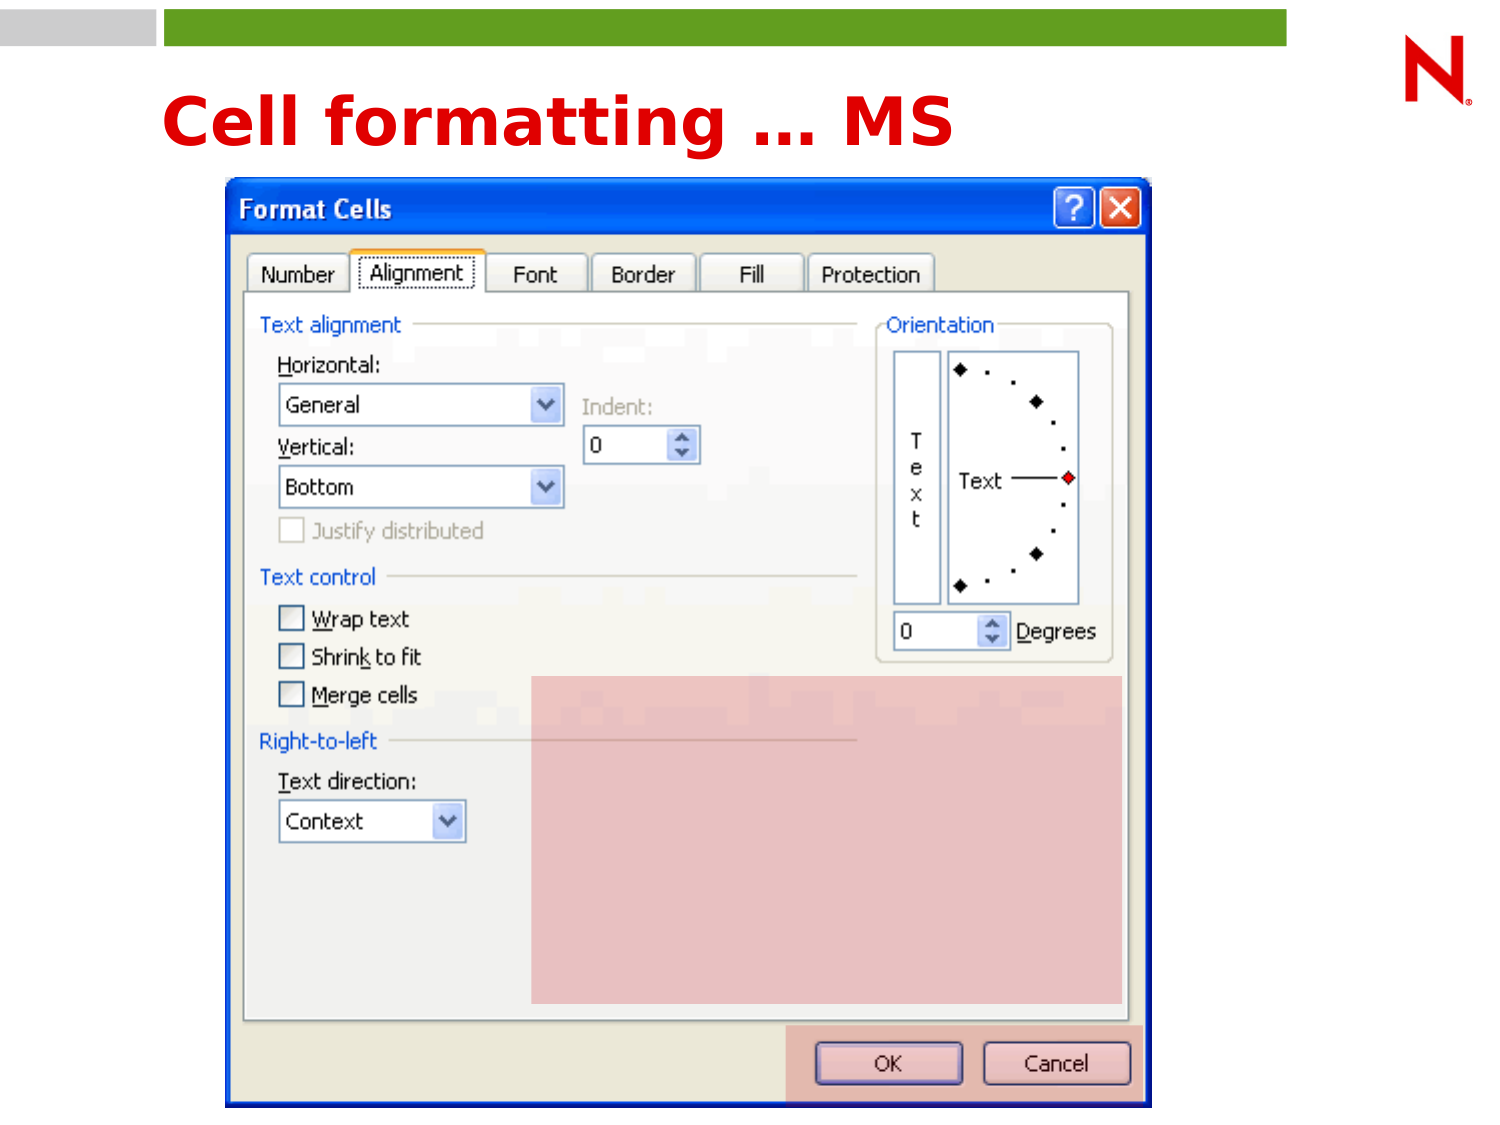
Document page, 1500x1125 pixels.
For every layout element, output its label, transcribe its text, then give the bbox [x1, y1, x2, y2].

picture [1403, 32, 1473, 107]
title Cell formatting … MS [161, 41, 1383, 205]
picture [225, 177, 1152, 1108]
text_box [531, 676, 1123, 1004]
text_box [785, 1025, 1143, 1108]
